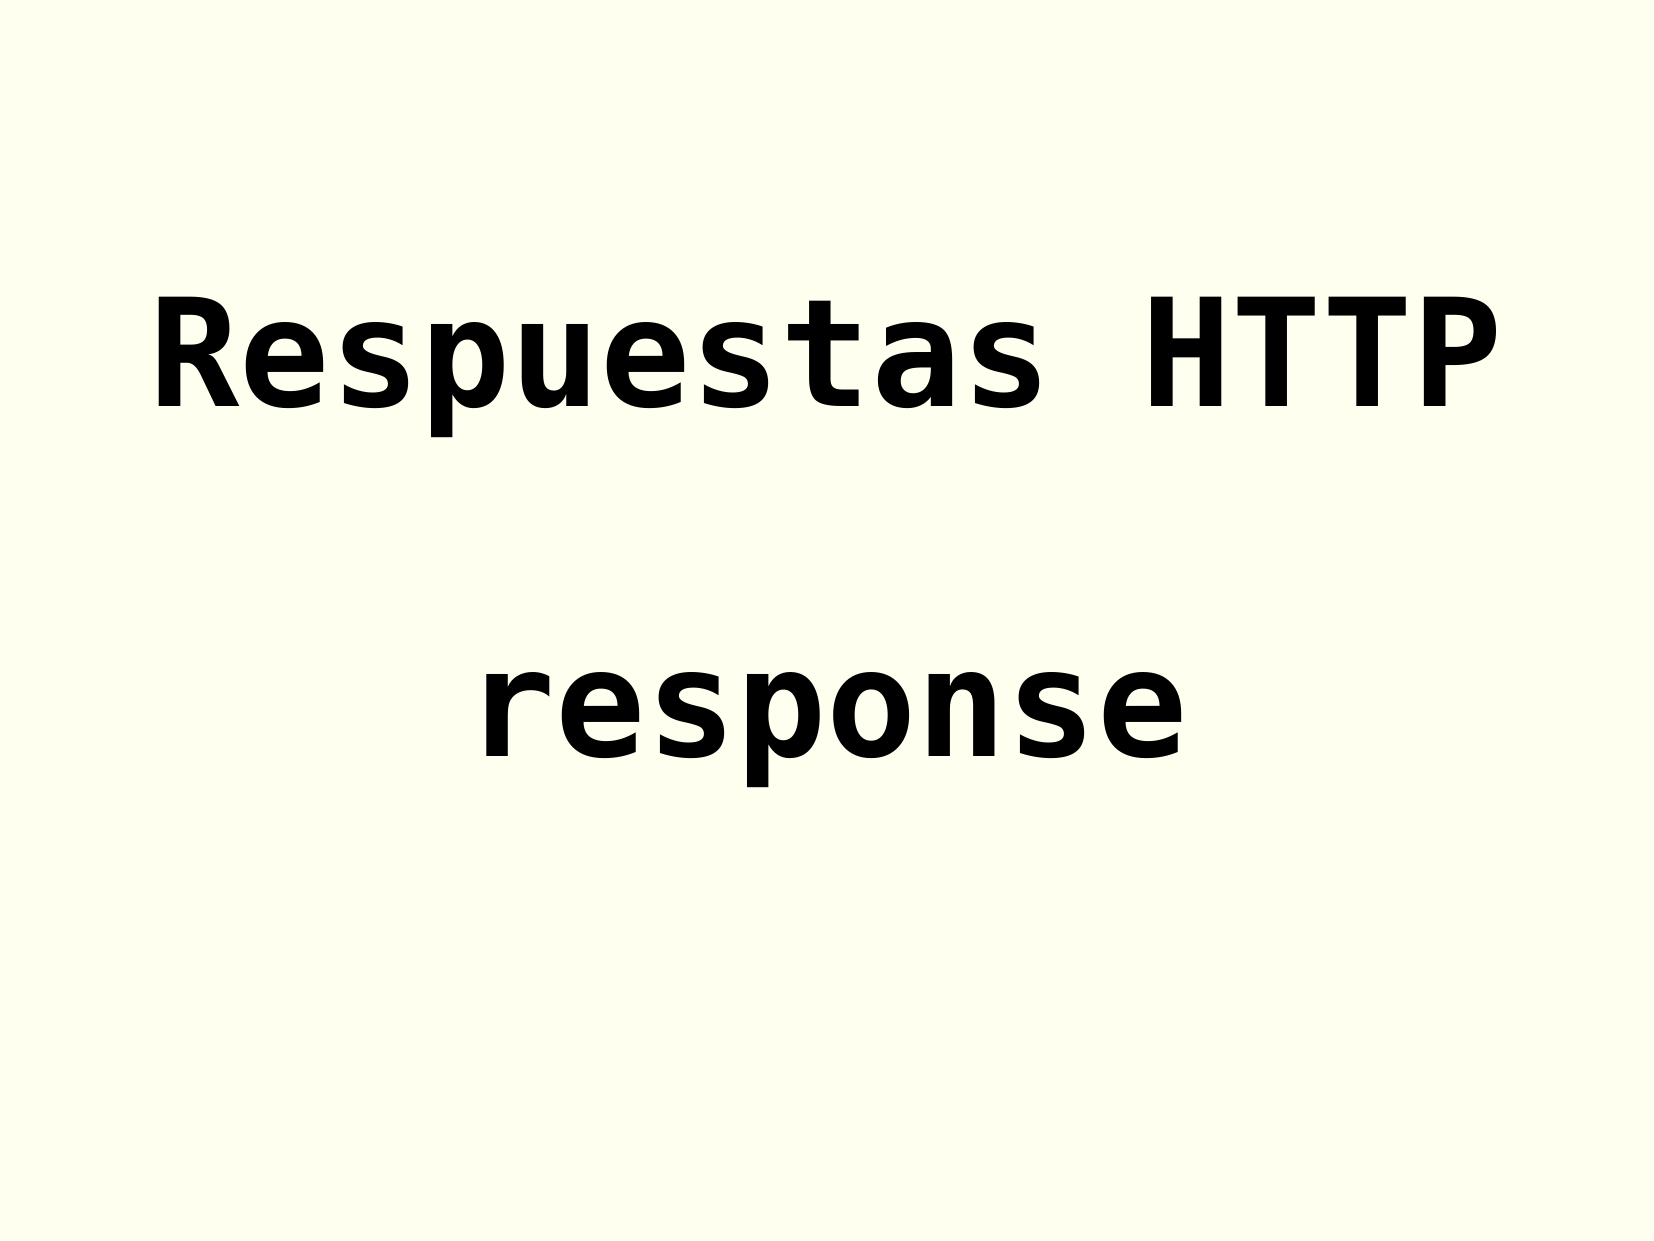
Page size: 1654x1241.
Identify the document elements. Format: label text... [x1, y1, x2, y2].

subtitle Respuestas HTTP response [82, 49, 1571, 1010]
